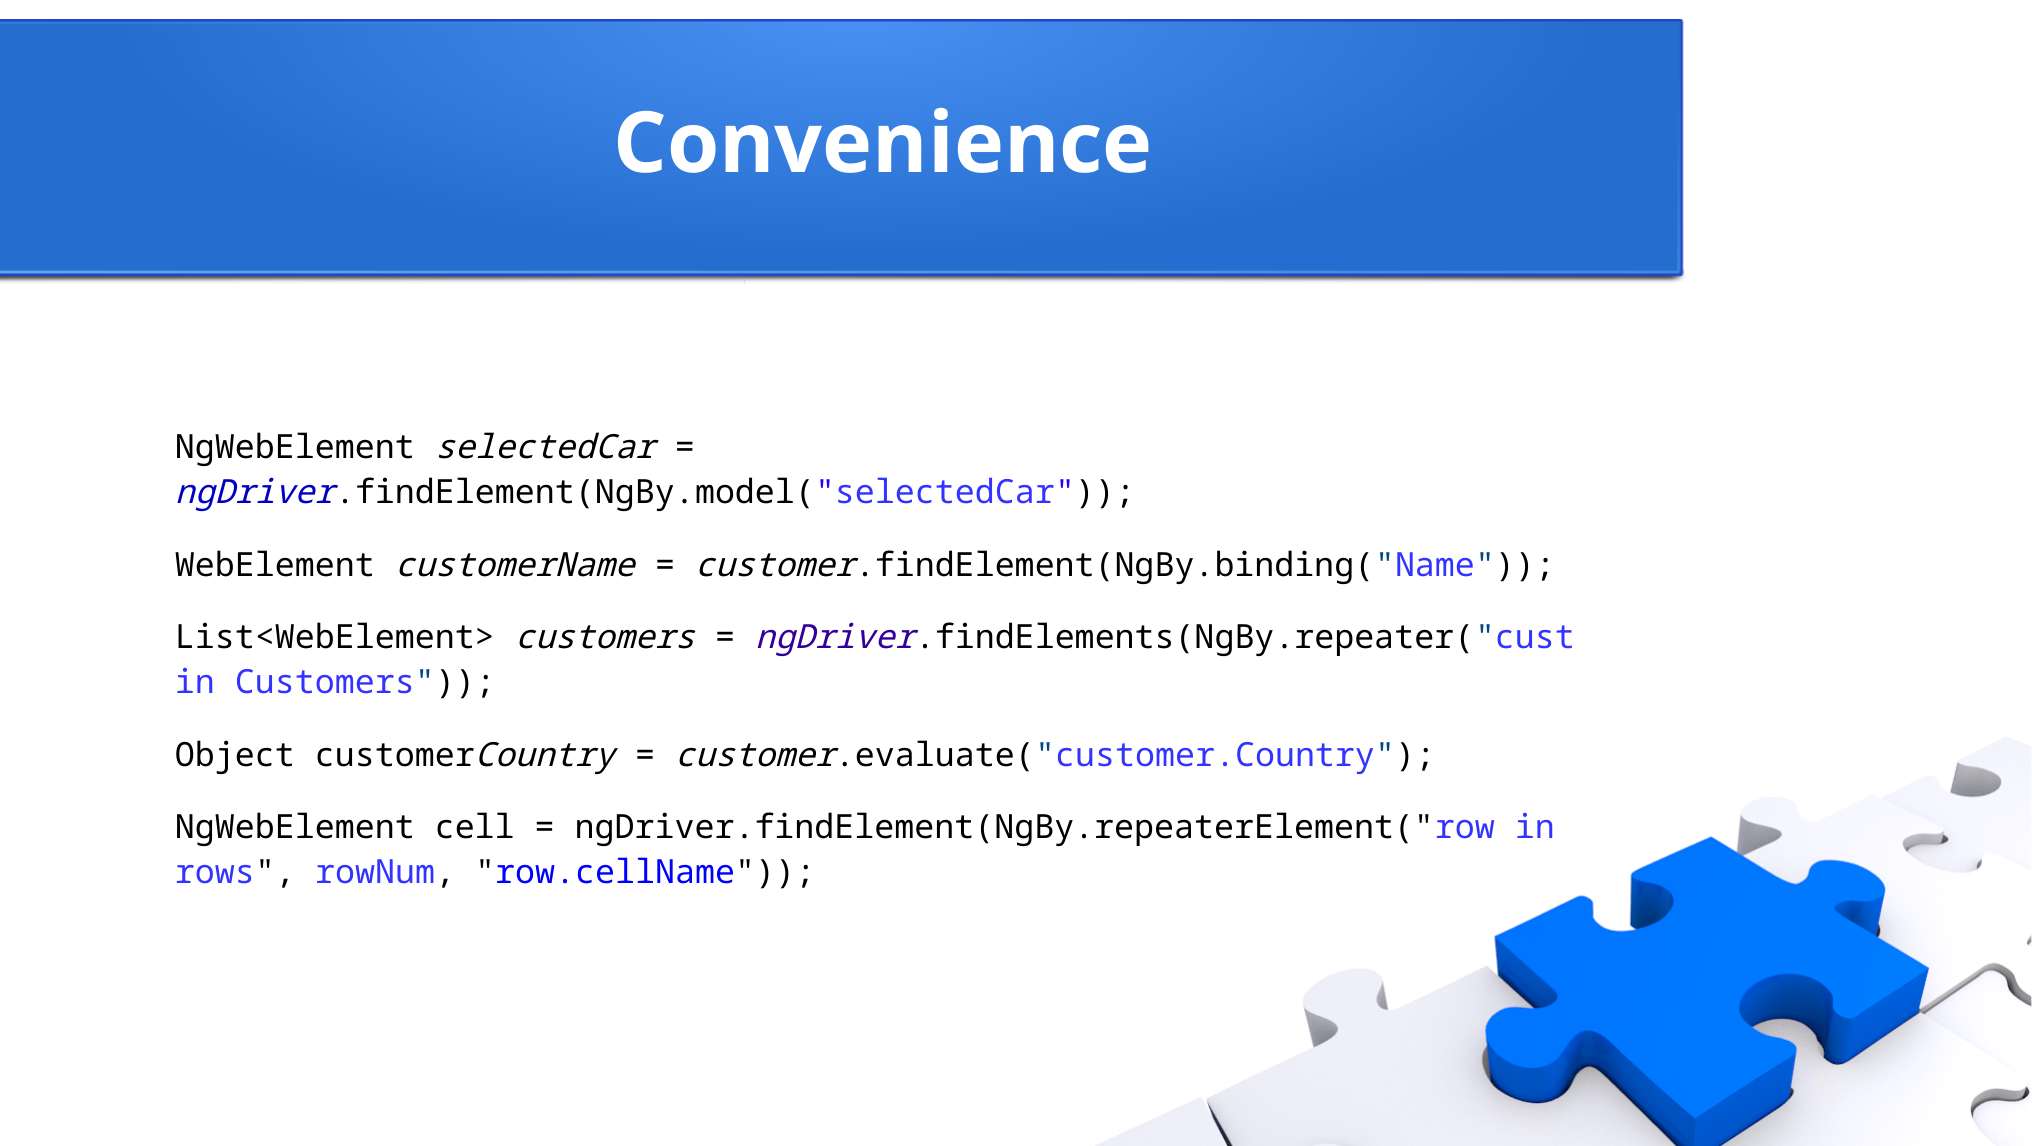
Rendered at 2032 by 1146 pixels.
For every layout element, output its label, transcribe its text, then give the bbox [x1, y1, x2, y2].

picture [1071, 605, 2032, 1146]
list NgWebElement selectedCar = ngDriver.findElement(NgBy.model("selectedCar")); WebElement customerName = customer.findElement(NgBy.binding("Name")); List<WebElement> customers = ngDriver.findElements(NgBy.repeater("cust in Customers")); Object customerCountry = customer.evaluate("customer.Country"); NgWebElement cell = ngDriver.findElement(NgBy.repeaterElement("row in rows", rowNum, "row.cellName")); [101, 350, 1619, 981]
picture [0, 19, 1689, 284]
text_box [460, 723, 491, 823]
title Convenience [101, 45, 1666, 235]
text_box [1535, 478, 1566, 578]
